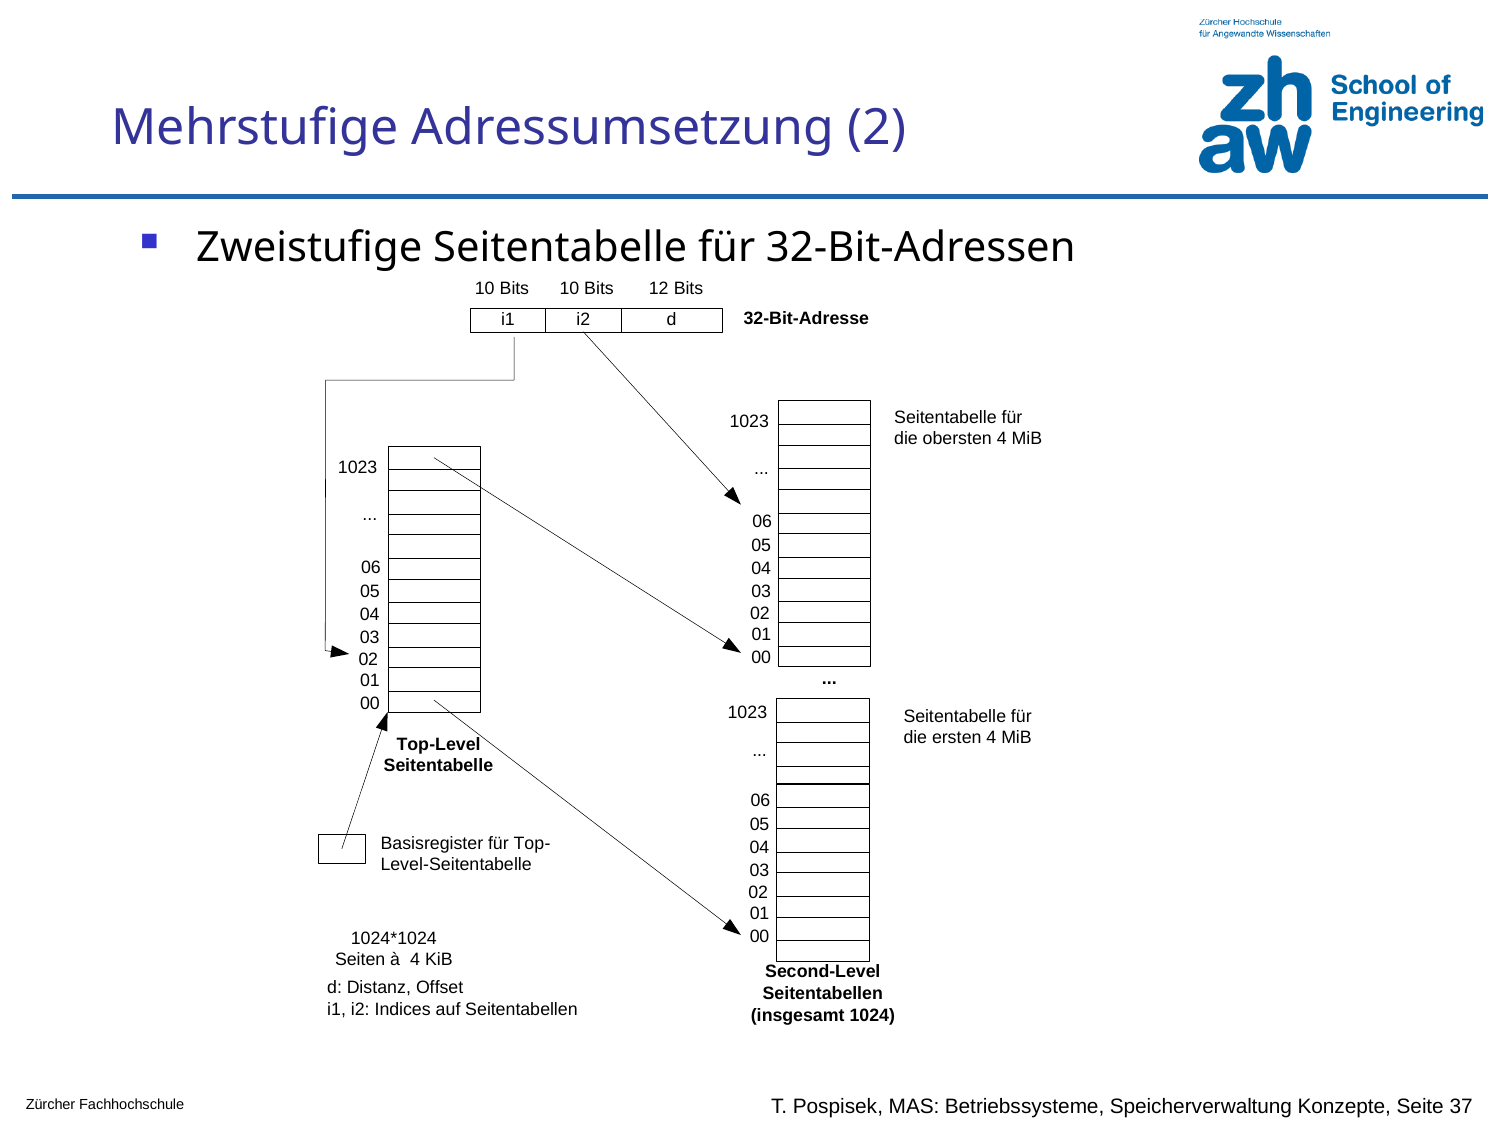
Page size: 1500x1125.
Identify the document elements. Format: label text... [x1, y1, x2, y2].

picture [300, 266, 1063, 1034]
picture [1199, 19, 1483, 173]
title Mehrstufige Adressumsetzung (2) [96, 50, 1375, 163]
list Zweistufige Seitentabelle für 32-Bit-Adressen [125, 212, 1350, 300]
